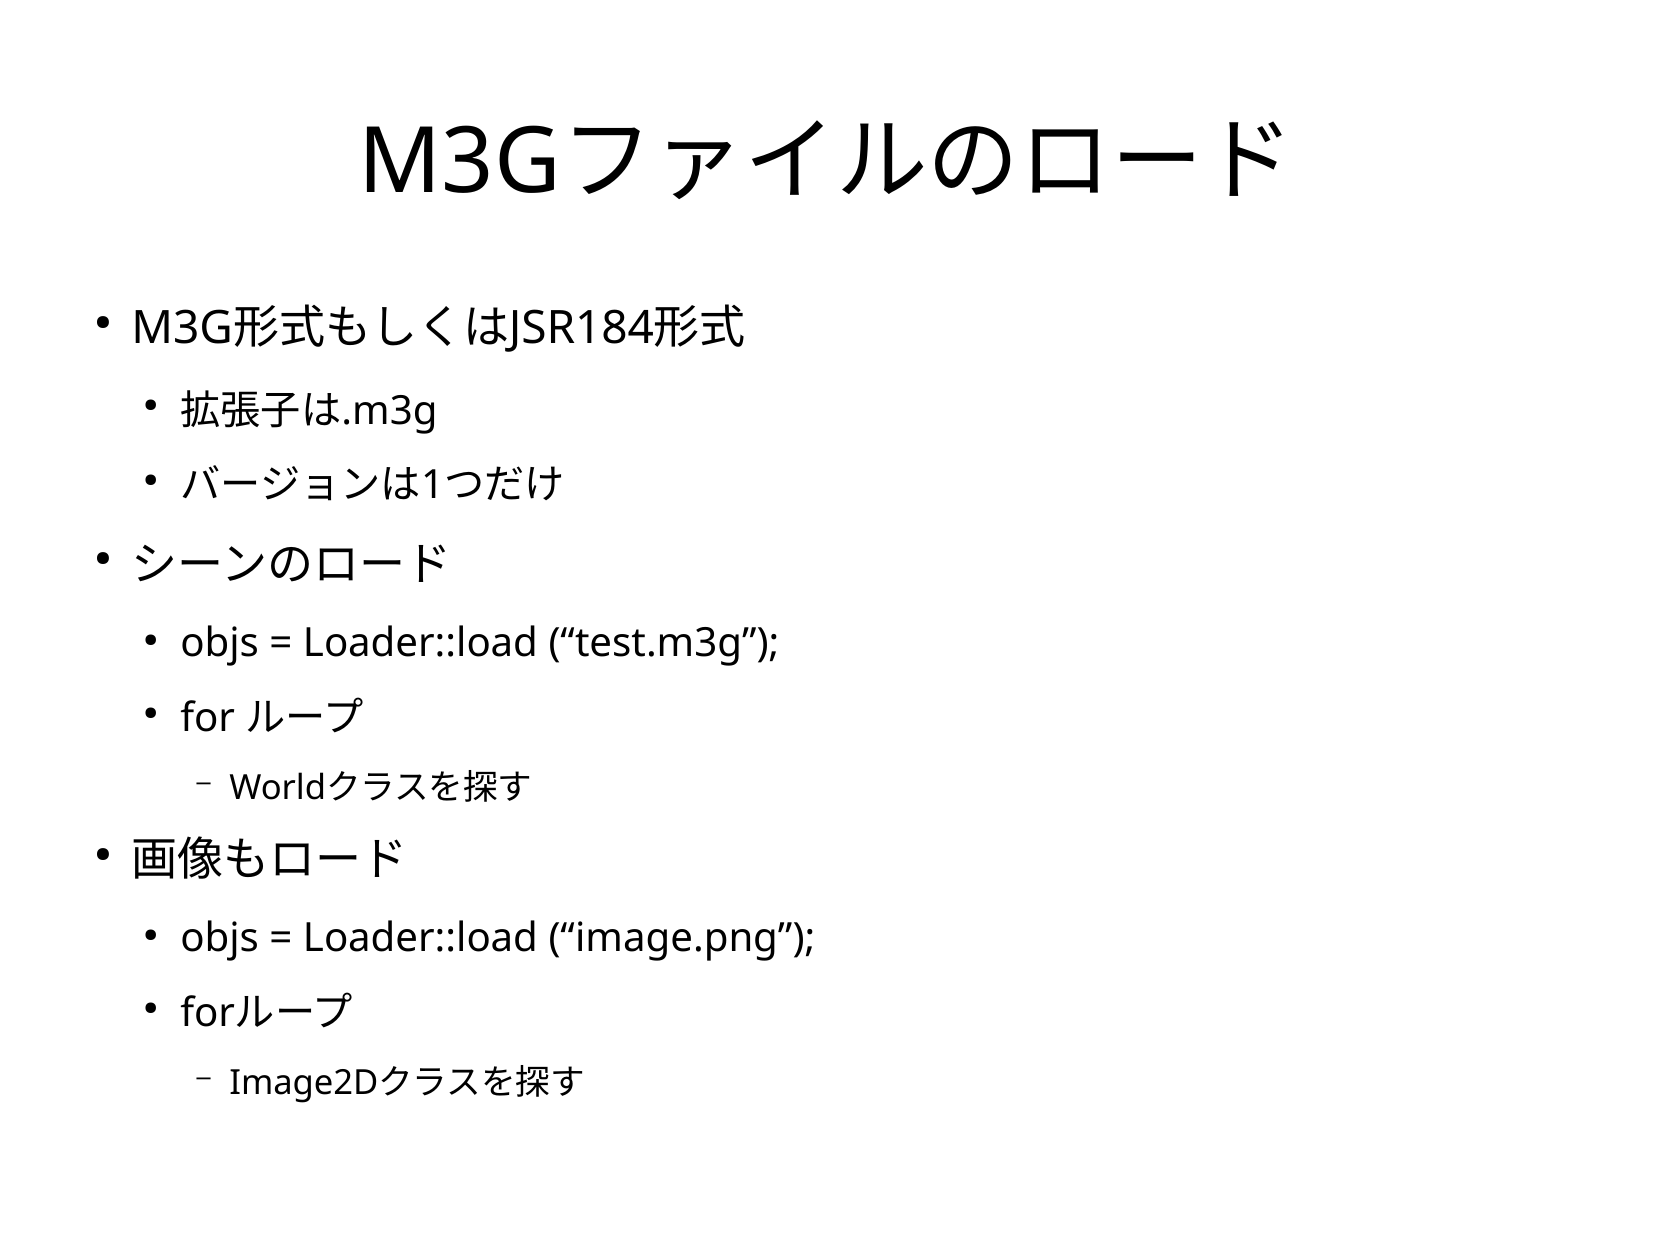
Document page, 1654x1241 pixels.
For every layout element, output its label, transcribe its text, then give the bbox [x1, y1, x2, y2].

list M3G形式もしくはJSR184形式 拡張子は.m3g バージョンは1つだけ シーンのロード objs = Loader::load (“test.m3g”); for ループ Worldクラスを探す 画像もロード objs = Loader::load (“image.png”); forループ Image2Dクラスを探す [82, 290, 1571, 1109]
title M3Gファイルのロード [82, 34, 1571, 272]
